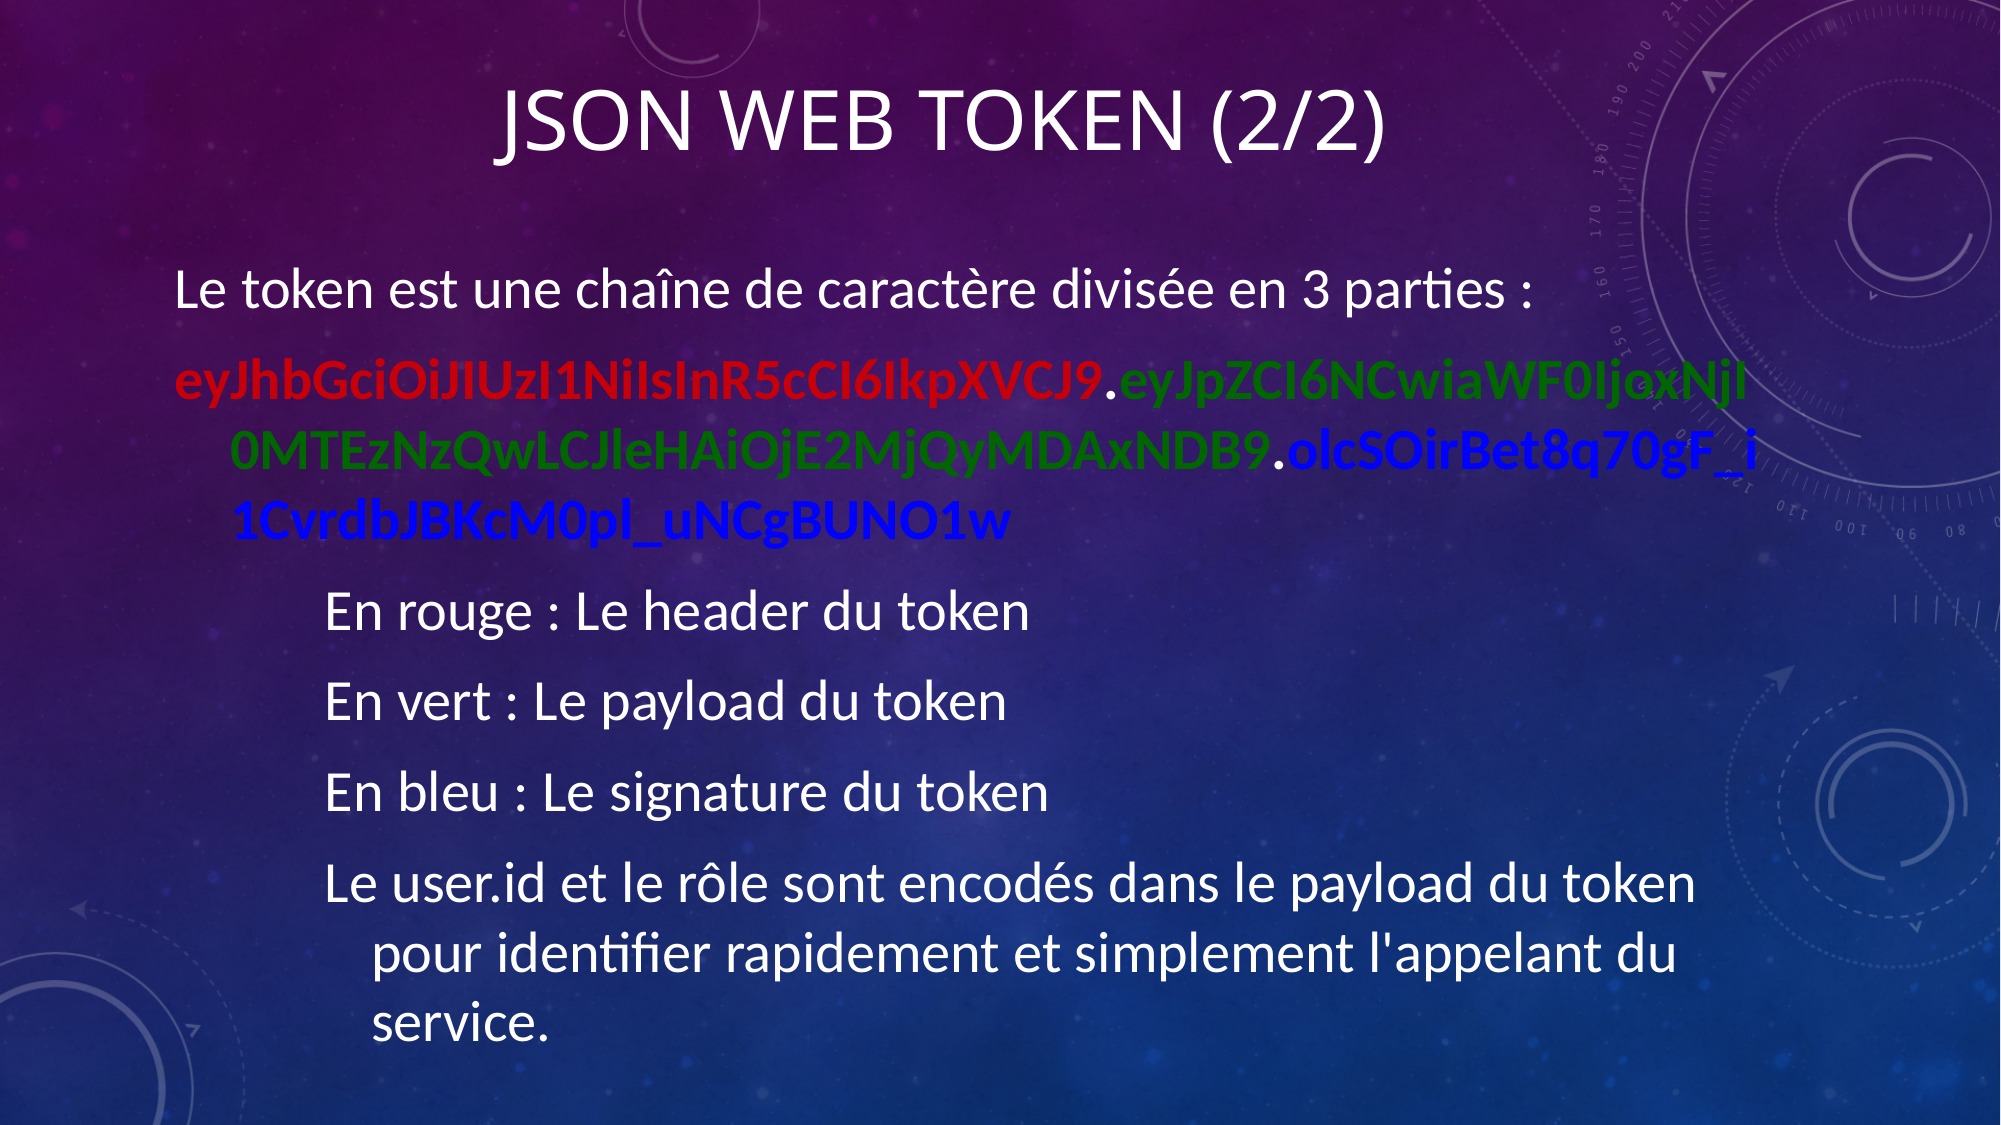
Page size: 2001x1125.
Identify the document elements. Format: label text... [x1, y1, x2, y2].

list Le token est une chaîne de caractère divisée en 3 parties : eyJhbGciOiJIUzI1NiIsInR5cCI6IkpXVCJ9.eyJpZCI6NCwiaWF0IjoxNjI0MTEzNzQwLCJleHAiOjE2MjQyMDAxNDB9.olcSOirBet8q70gF_i1CvrdbJBKcM0pl_uNCgBUNO1w En rouge : Le header du token En vert : Le payload du token En bleu : Le signature du token Le user.id et le rôle sont encodés dans le payload du token pour identifier rapidement et simplement l'appelant du service. [112, 212, 1792, 1092]
title JSON Web Token (2/2) [112, 51, 1775, 183]
